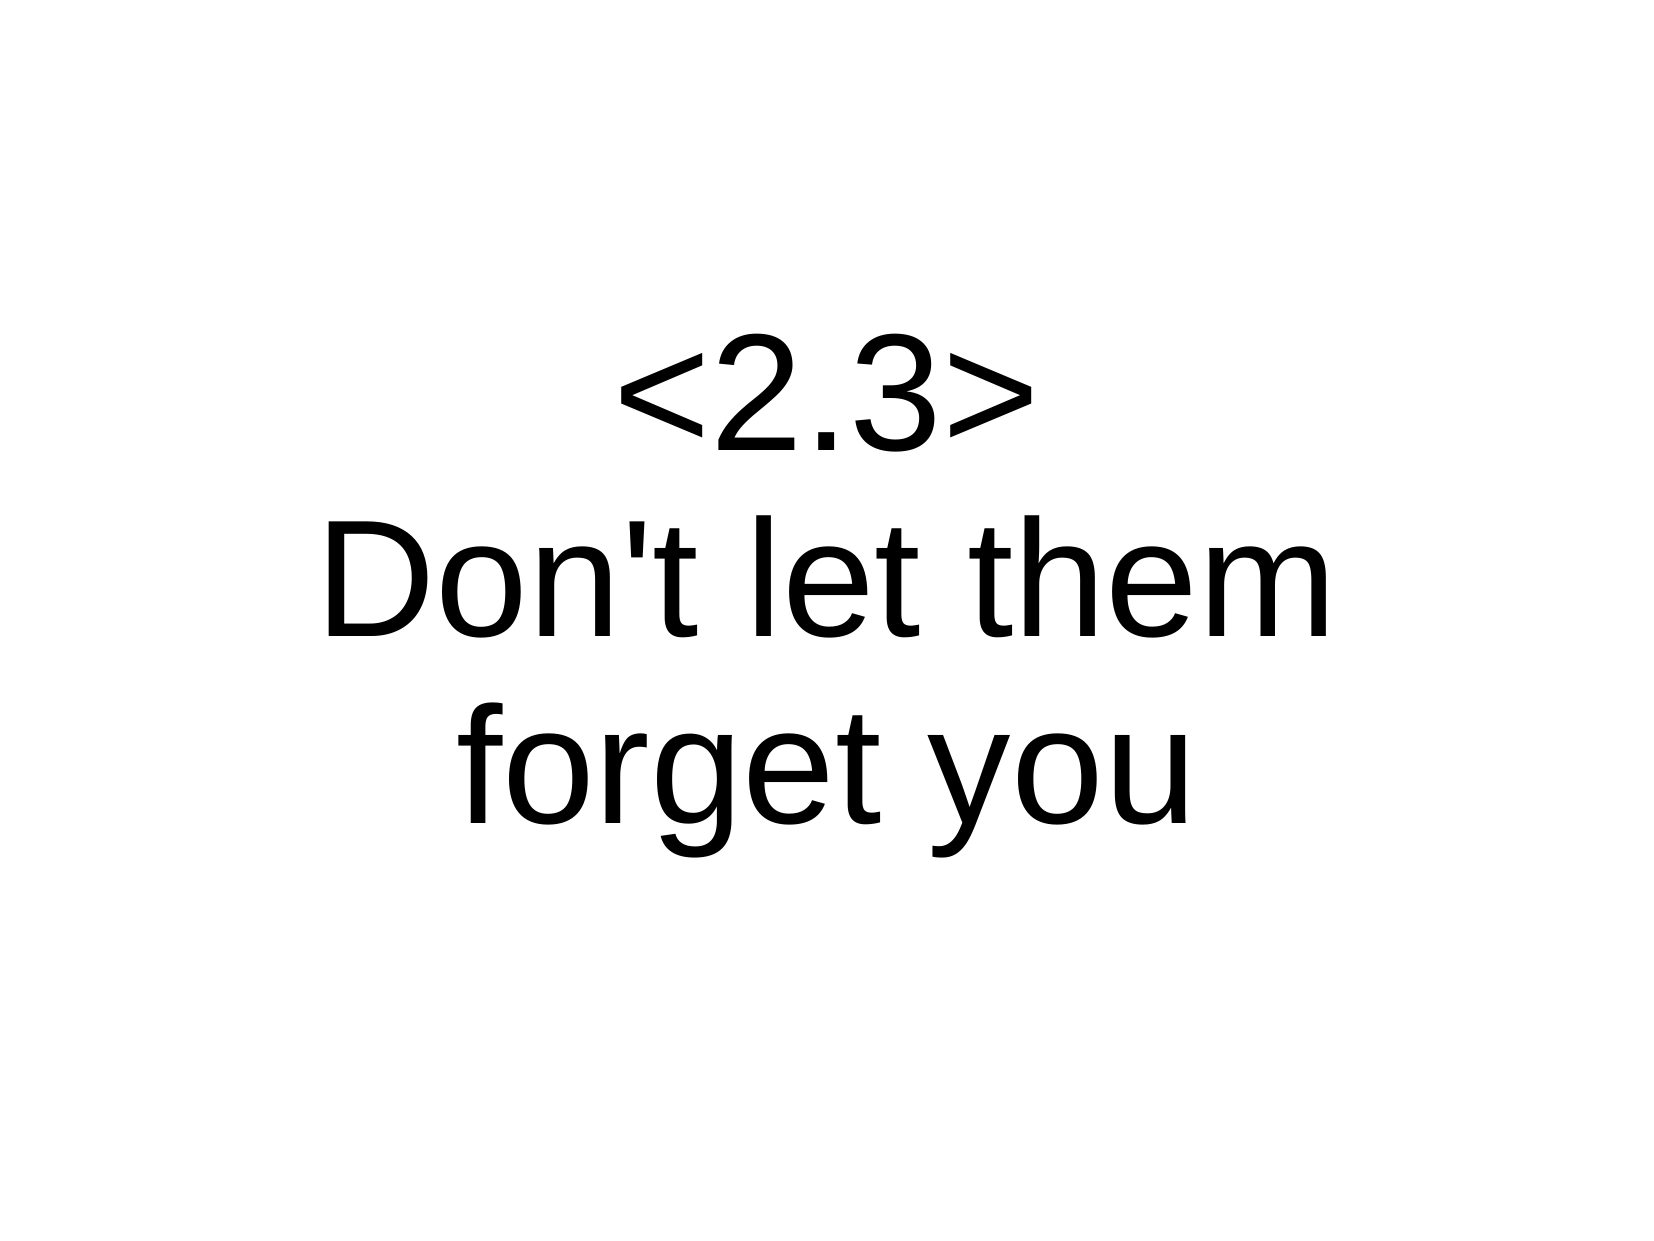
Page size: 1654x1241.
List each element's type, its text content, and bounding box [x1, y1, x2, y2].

subtitle <2.3> Don't let them forget you [82, 49, 1571, 1109]
